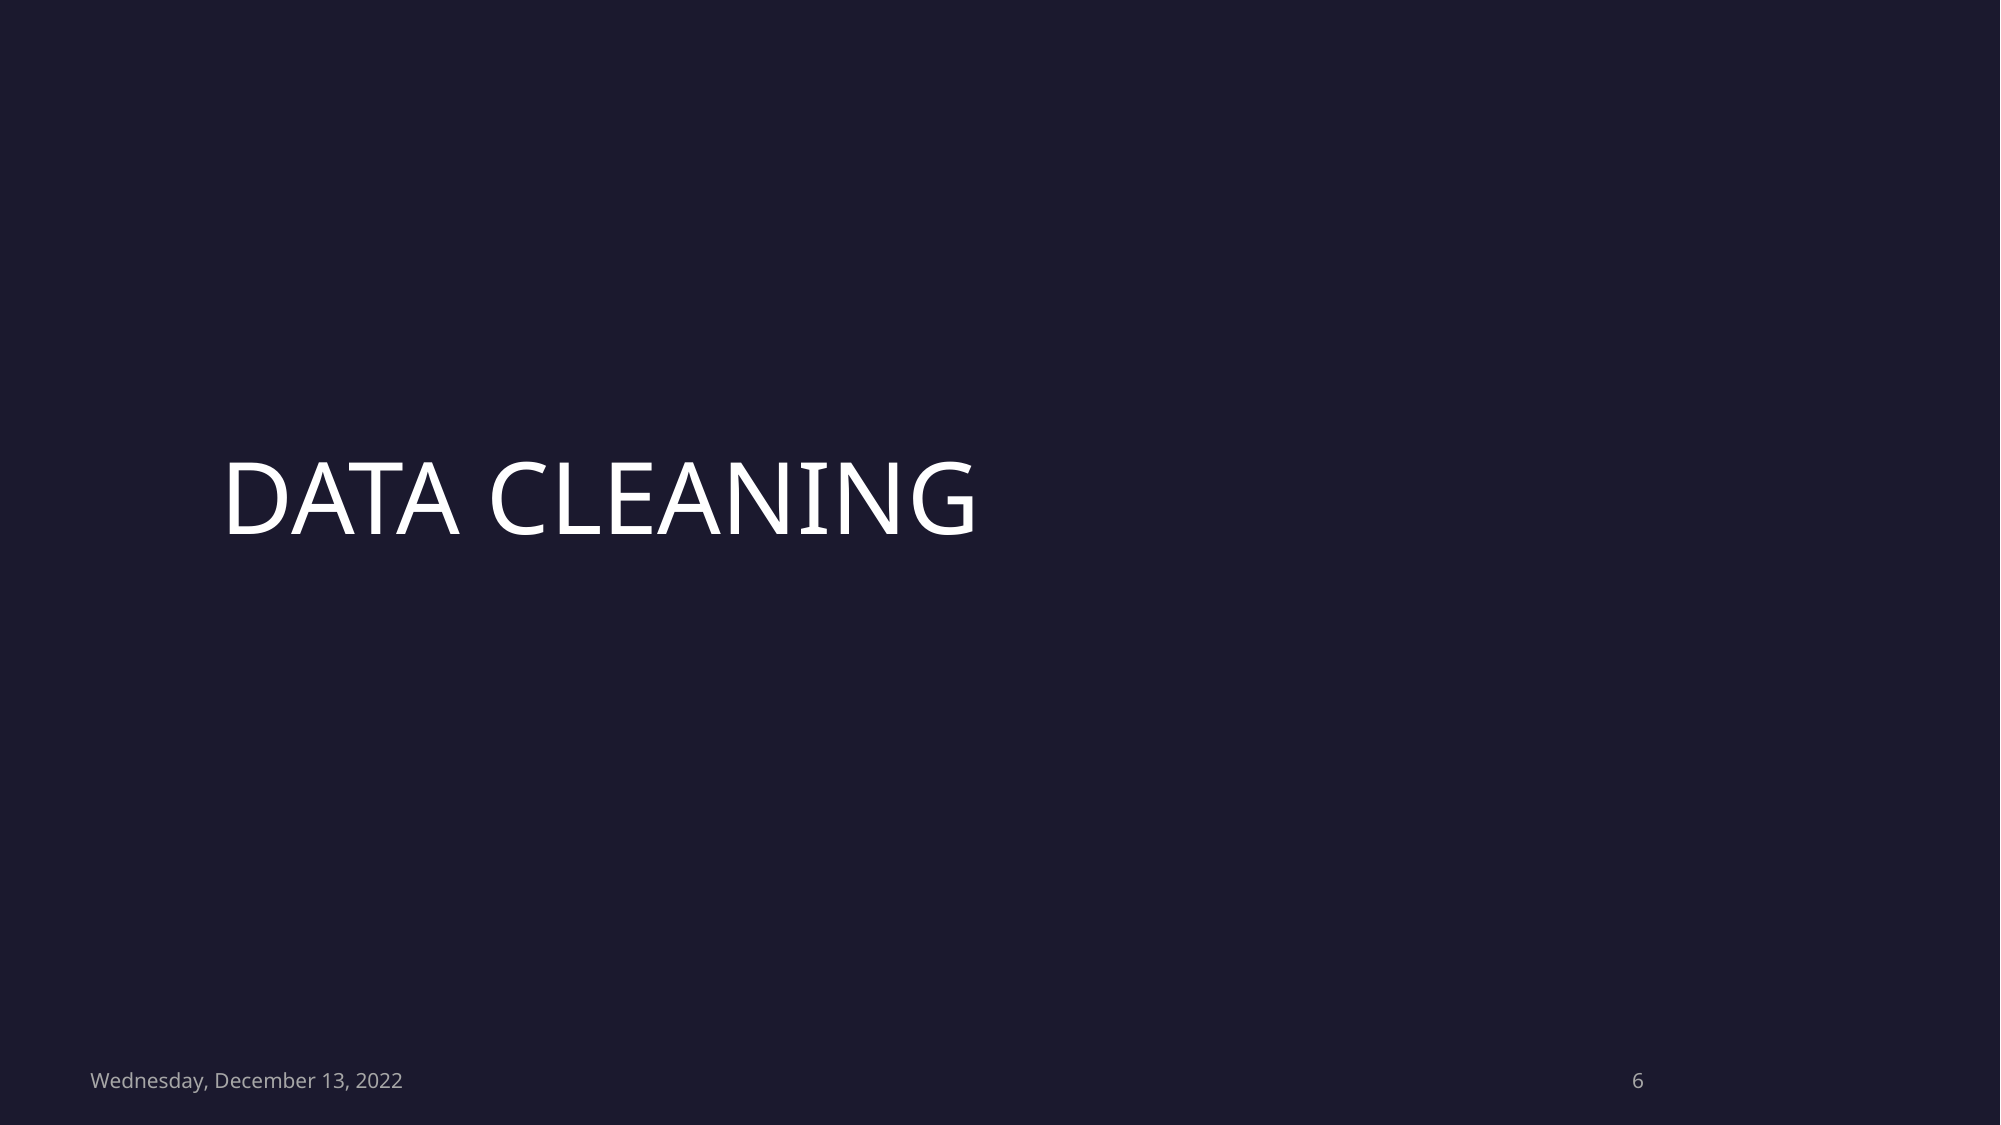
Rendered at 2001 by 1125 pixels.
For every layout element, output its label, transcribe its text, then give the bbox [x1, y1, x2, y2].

text_box 6 [1632, 1067, 1910, 1093]
text_box DATA CLEANING [205, 440, 1795, 685]
text_box Wednesday, December 13, 2022 [90, 1067, 522, 1093]
